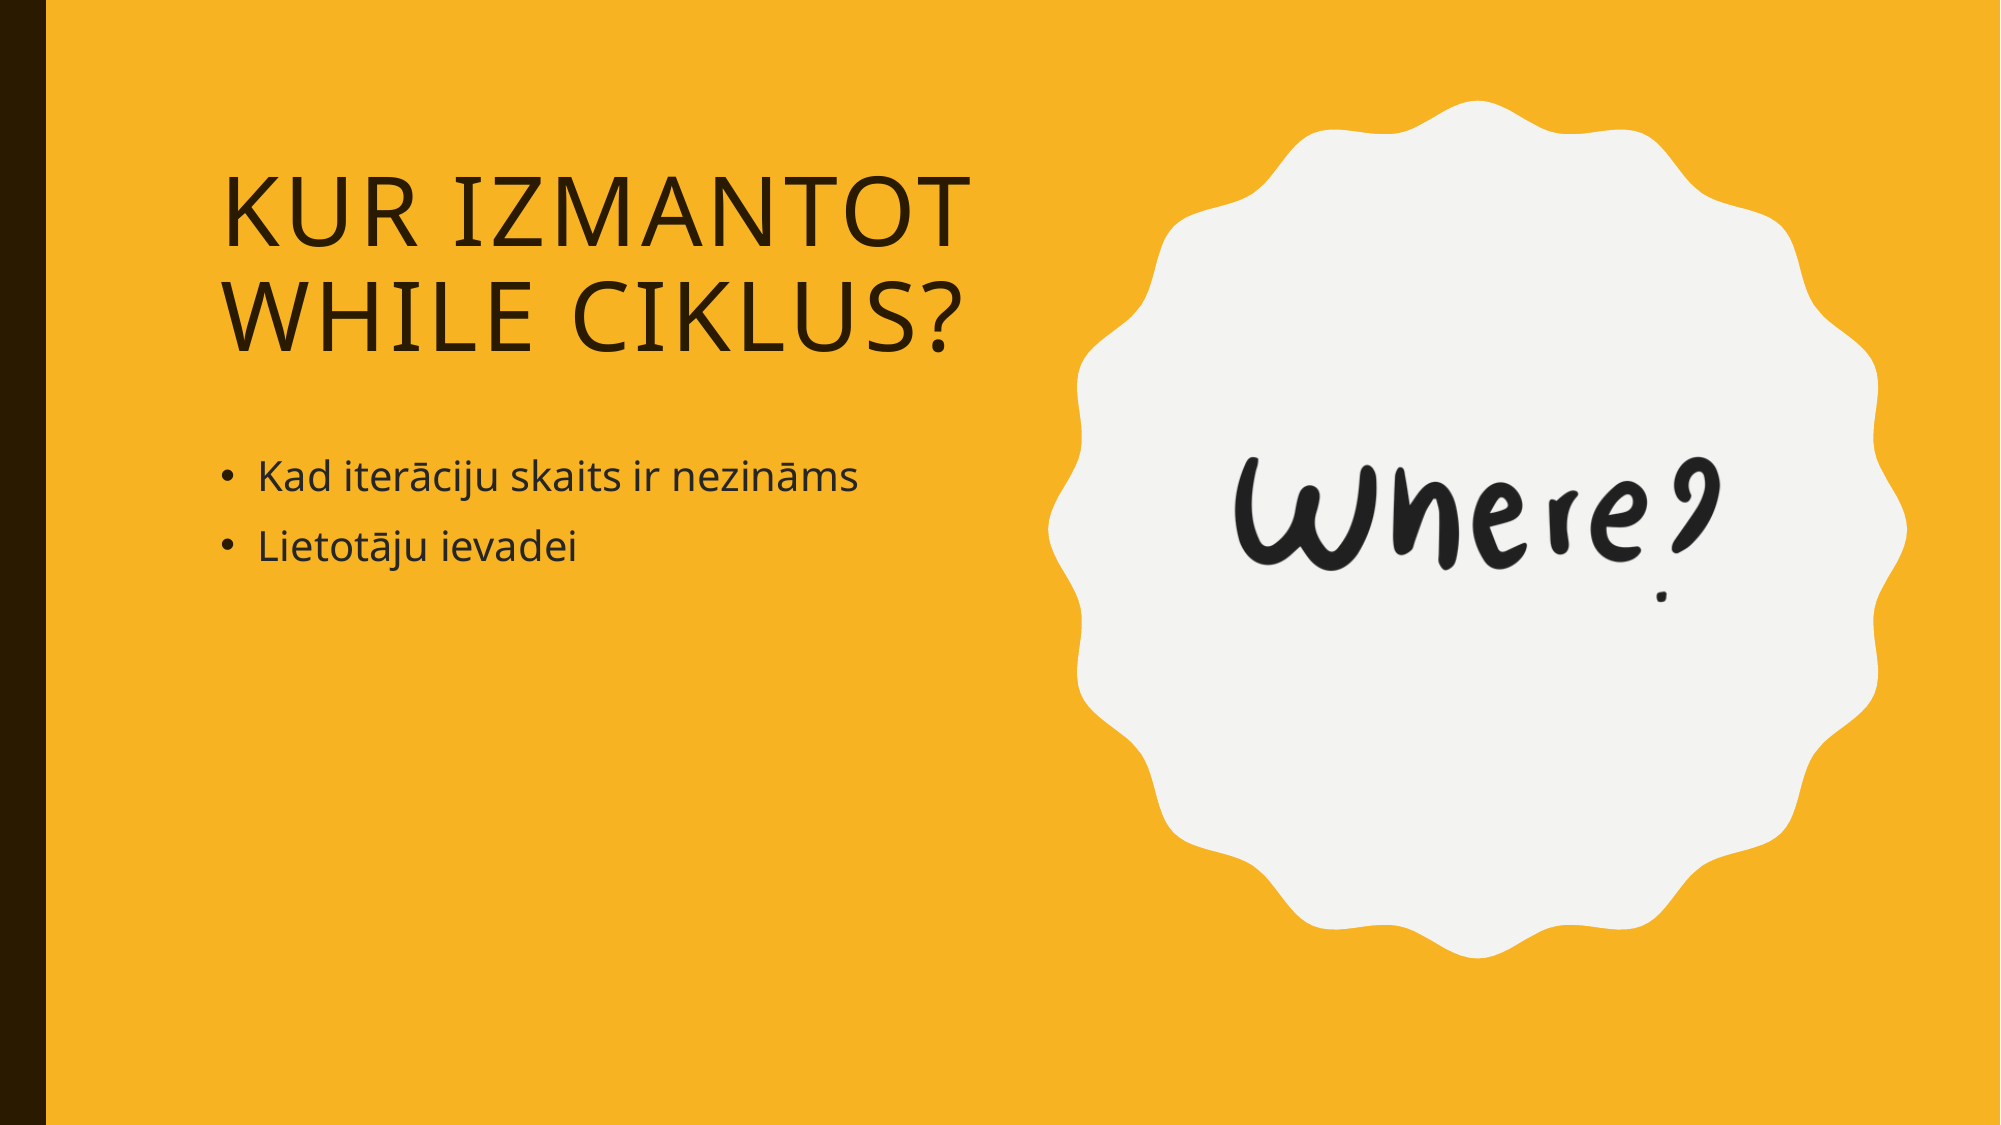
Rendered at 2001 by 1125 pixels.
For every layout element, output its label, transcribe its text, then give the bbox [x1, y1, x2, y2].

picture [1213, 265, 1742, 794]
title Kur izmantot while ciklus? [205, 155, 1007, 401]
text_box [0, 0, 2000, 1125]
list Kad iterāciju skaits ir nezināms Lietotāju ievadei [205, 437, 1020, 965]
